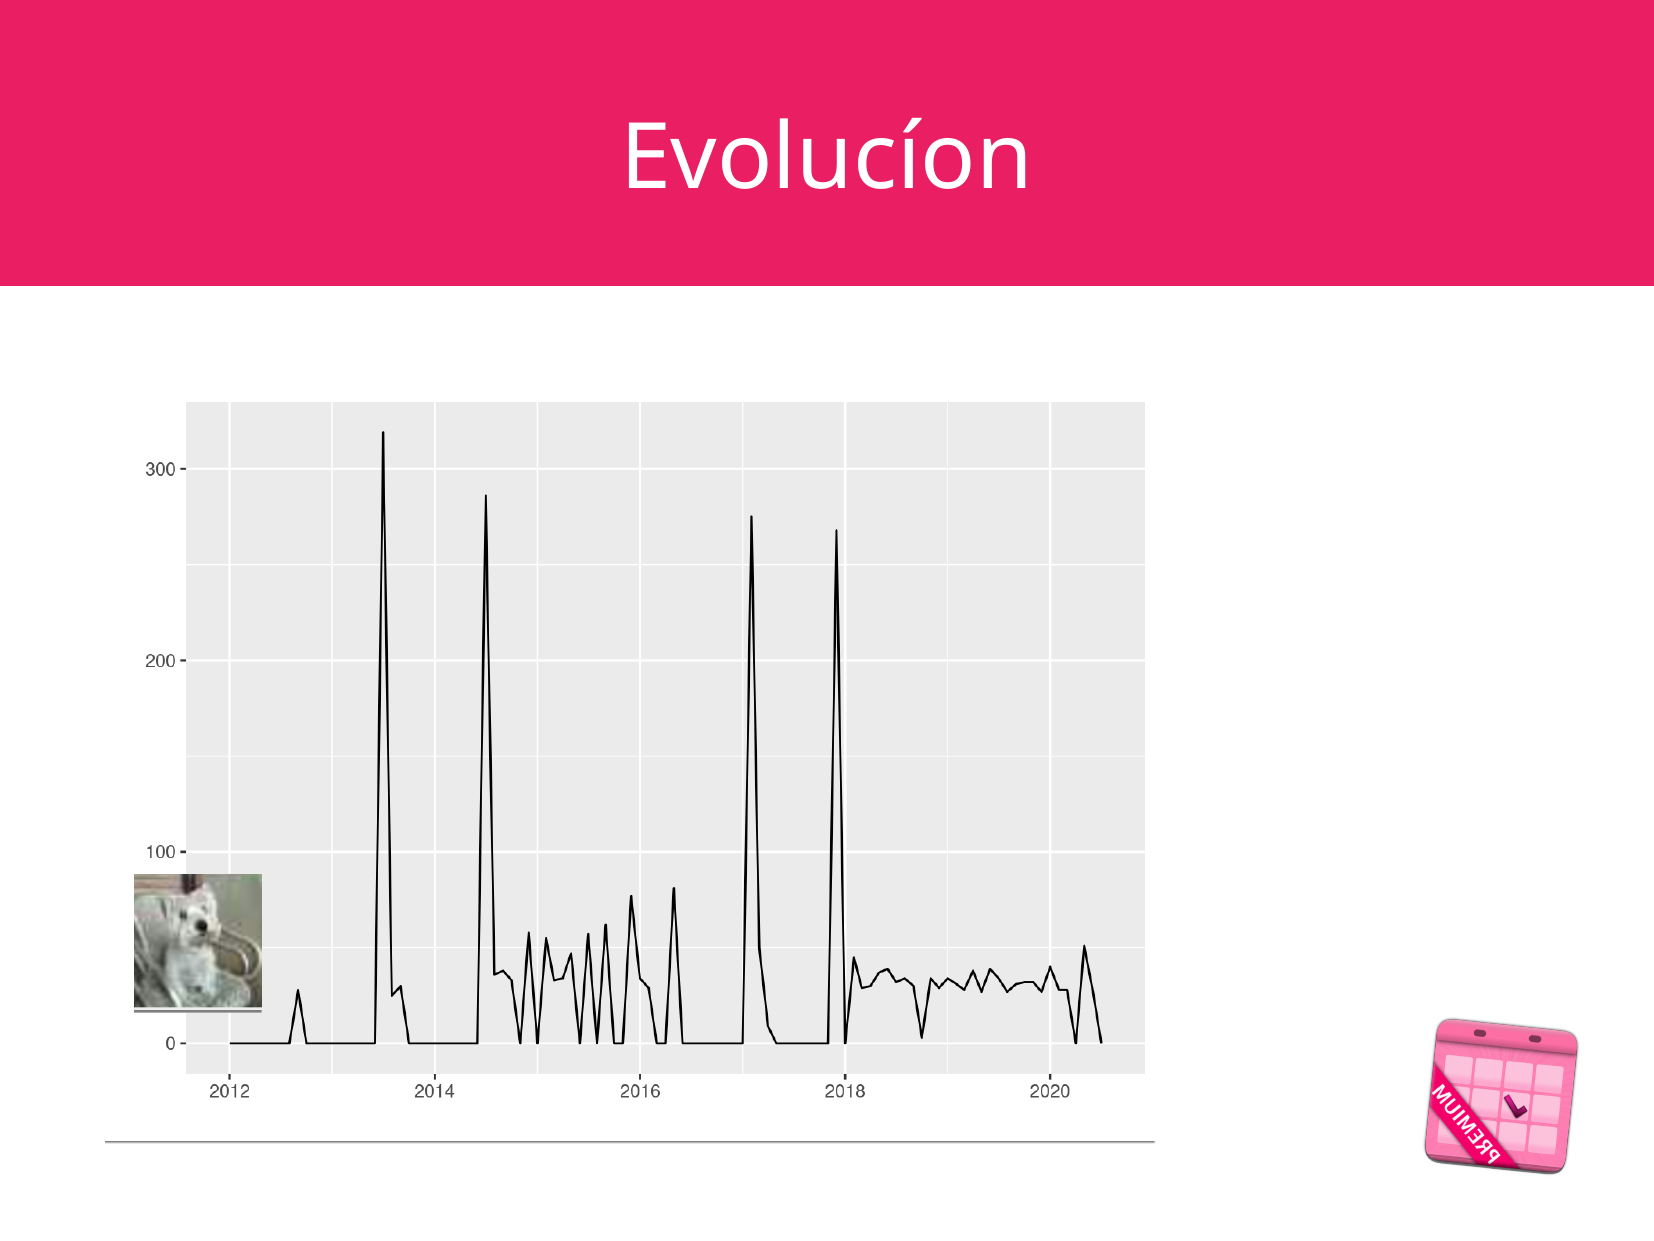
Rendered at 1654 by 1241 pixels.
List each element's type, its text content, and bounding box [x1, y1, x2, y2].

picture [1410, 1004, 1592, 1187]
title Evolucíon [82, 49, 1571, 257]
picture [105, 390, 1156, 1141]
